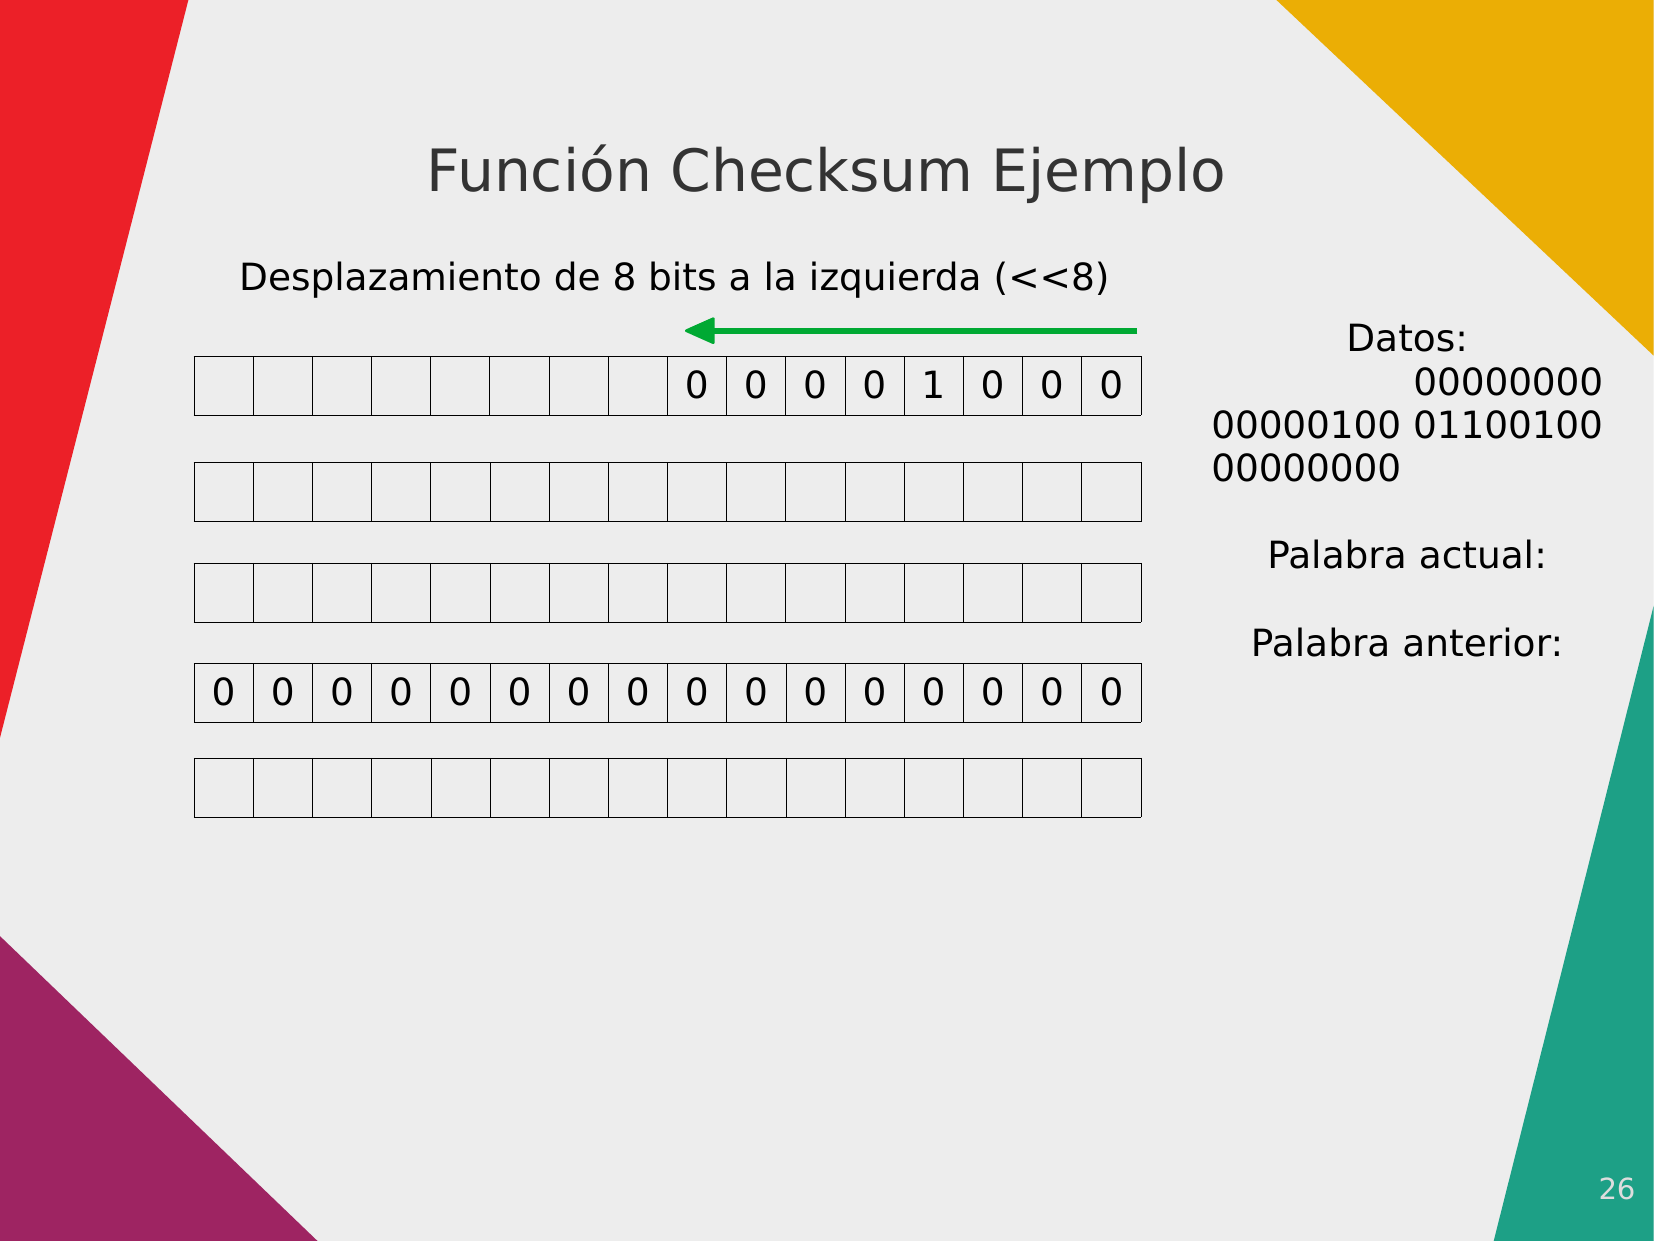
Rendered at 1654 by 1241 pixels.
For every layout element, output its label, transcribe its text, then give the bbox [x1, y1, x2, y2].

table_header [195, 759, 253, 817]
table_header [254, 759, 312, 817]
table_header [609, 357, 667, 415]
table_header [550, 463, 608, 521]
table_header [609, 463, 667, 521]
table_header [313, 357, 371, 415]
table_header [372, 463, 430, 521]
table_header [786, 463, 845, 521]
text_box Desplazamiento de 8 bits a la izquierda (<<8) [224, 248, 1126, 307]
table_header 0 [964, 664, 1022, 722]
table_header [964, 463, 1022, 521]
title Función Checksum Ejemplo [114, 73, 1539, 271]
table_header 0 [372, 664, 430, 722]
table_header 0 [787, 664, 845, 722]
table_header [1082, 759, 1141, 817]
table_header [195, 463, 253, 521]
table_header [491, 463, 549, 521]
table_header 0 [1023, 357, 1081, 415]
table_header 0 [313, 664, 371, 722]
table_header 0 [846, 664, 904, 722]
table_header [727, 759, 786, 817]
table_header [432, 759, 490, 817]
table_header 0 [846, 357, 904, 415]
table_header [905, 463, 963, 521]
table_header 0 [254, 664, 312, 722]
table_header [905, 759, 963, 817]
table_header [668, 564, 726, 622]
table_header 0 [1023, 664, 1081, 722]
table_header 0 [727, 357, 785, 415]
table_header [846, 564, 904, 622]
table_header [491, 759, 549, 817]
table_header [490, 357, 549, 415]
table_header 0 [786, 357, 845, 415]
table_header 1 [905, 357, 963, 415]
table_header [1023, 564, 1081, 622]
table_header [550, 759, 608, 817]
table_header [964, 759, 1022, 817]
table_header [372, 564, 430, 622]
table_header [787, 759, 845, 817]
table_header [254, 564, 312, 622]
table_header [195, 564, 253, 622]
table_header [372, 357, 430, 415]
table_header 0 [668, 664, 726, 722]
table_header 0 [668, 357, 726, 415]
table_header 0 [550, 664, 608, 722]
table_header [786, 564, 845, 622]
table_header [550, 564, 608, 622]
table_header [313, 463, 371, 521]
table_header 0 [727, 664, 786, 722]
table_header [964, 564, 1022, 622]
table_header [254, 357, 312, 415]
table_header [431, 463, 490, 521]
table_header [1082, 564, 1141, 622]
table_header 0 [1082, 664, 1141, 722]
table_header 0 [491, 664, 549, 722]
table_header [846, 463, 904, 521]
text_box Datos: 00000000 00000100 01100100 00000000 Palabra actual: Palabra anterior: [1196, 309, 1619, 934]
table_header [1082, 463, 1141, 521]
table_header [313, 759, 371, 817]
table_header [431, 564, 490, 622]
table_header [1023, 463, 1081, 521]
table_header [195, 357, 253, 415]
table_header [668, 759, 726, 817]
table_header [609, 759, 667, 817]
table_header [550, 357, 608, 415]
table_header [313, 564, 371, 622]
table_header [491, 564, 549, 622]
table_header 0 [195, 664, 253, 722]
table_header [609, 564, 667, 622]
table_header 0 [609, 664, 667, 722]
table_header 0 [964, 357, 1022, 415]
table_header [668, 463, 726, 521]
table_header 0 [1082, 357, 1141, 415]
table_header [254, 463, 312, 521]
table_header [727, 463, 785, 521]
table_header 0 [431, 664, 490, 722]
table_header 0 [905, 664, 963, 722]
table_header [846, 759, 904, 817]
table_header [431, 357, 489, 415]
table_header [372, 759, 431, 817]
table_header [905, 564, 963, 622]
table_header [727, 564, 785, 622]
table_header [1023, 759, 1081, 817]
